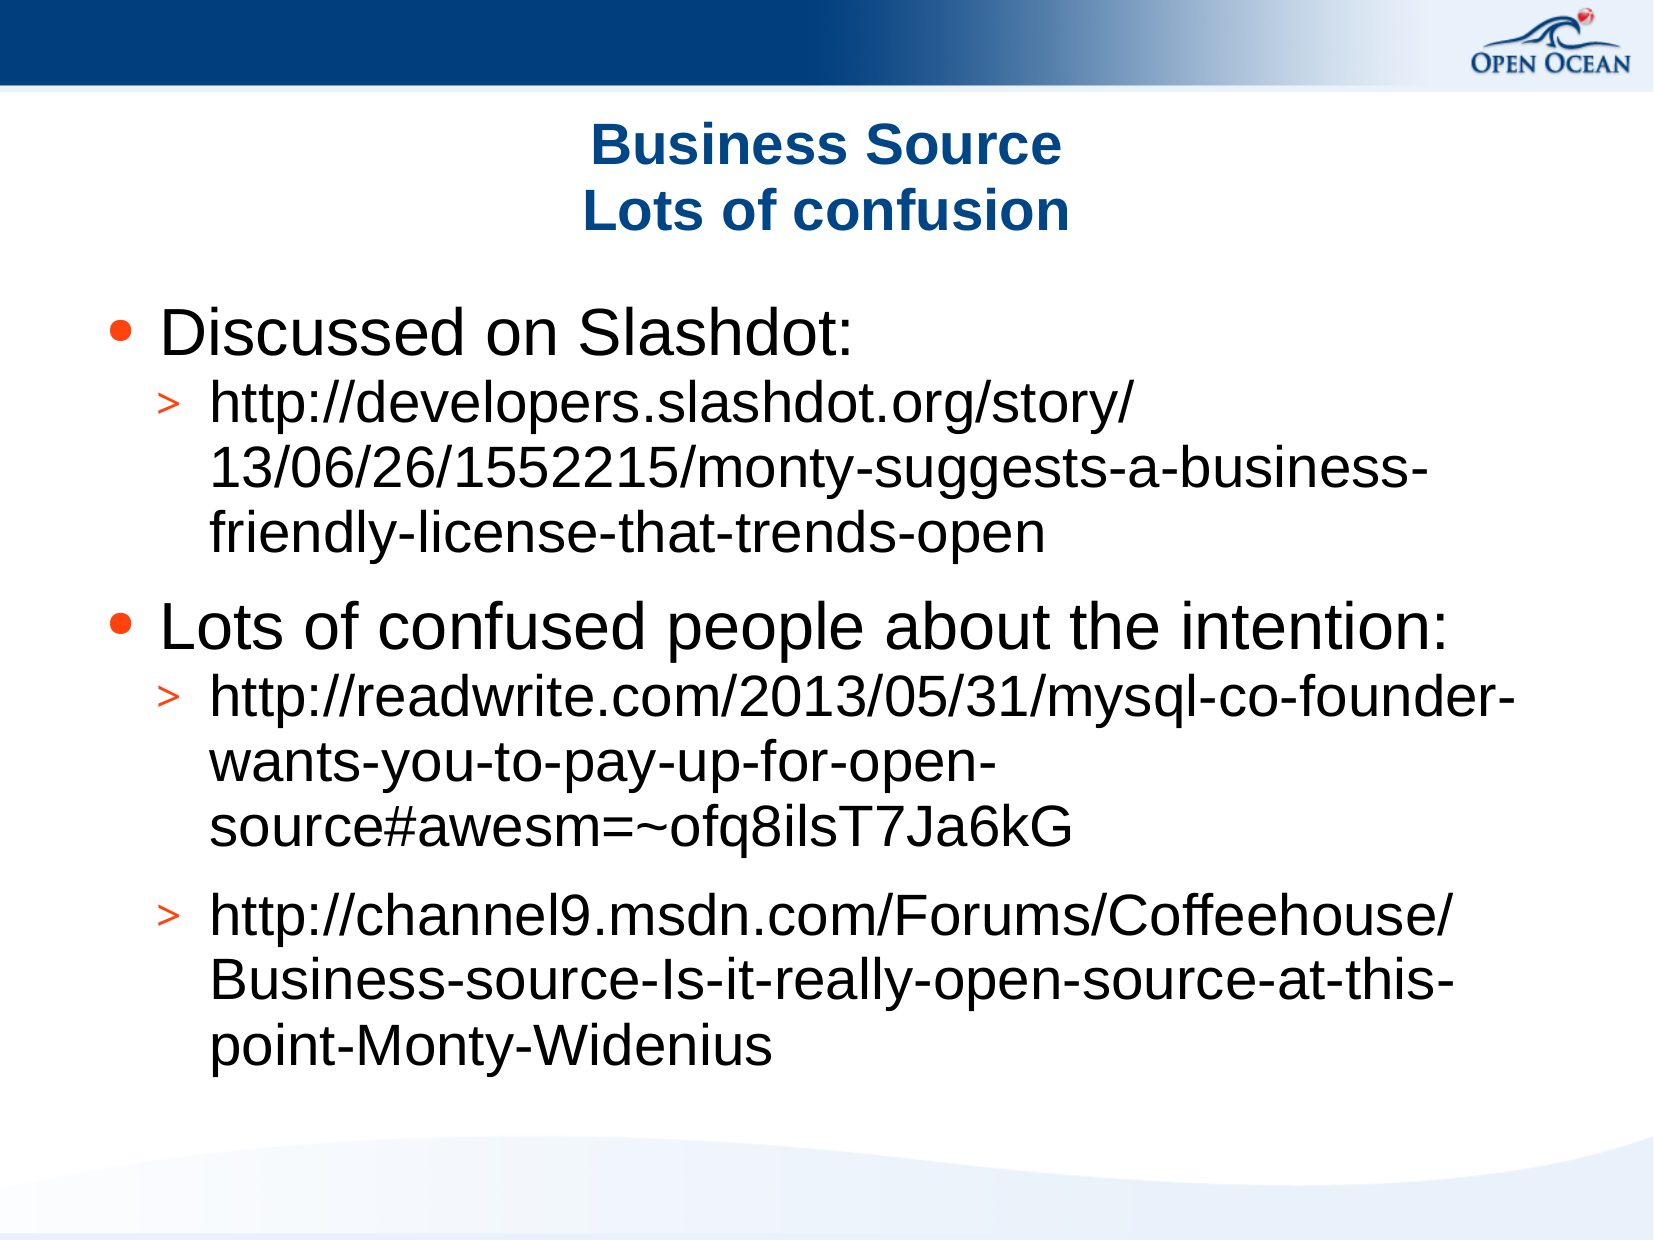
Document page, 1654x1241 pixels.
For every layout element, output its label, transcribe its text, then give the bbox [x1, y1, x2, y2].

picture [0, 0, 1654, 1240]
list Discussed on Slashdot: http://developers.slashdot.org/story/13/06/26/1552215/monty-suggests-a-business-friendly-license-that-trends-open Lots of confused people about the intention: http://readwrite.com/2013/05/31/mysql-co-founder-wants-you-to-pay-up-for-open-source#awesm=~ofq8ilsT7Ja6kG http://channel9.msdn.com/Forums/Coffeehouse/Business-source-Is-it-really-open-source-at-this-point-Monty-Widenius [88, 295, 1577, 1078]
title Business Source Lots of confusion [82, 95, 1571, 259]
